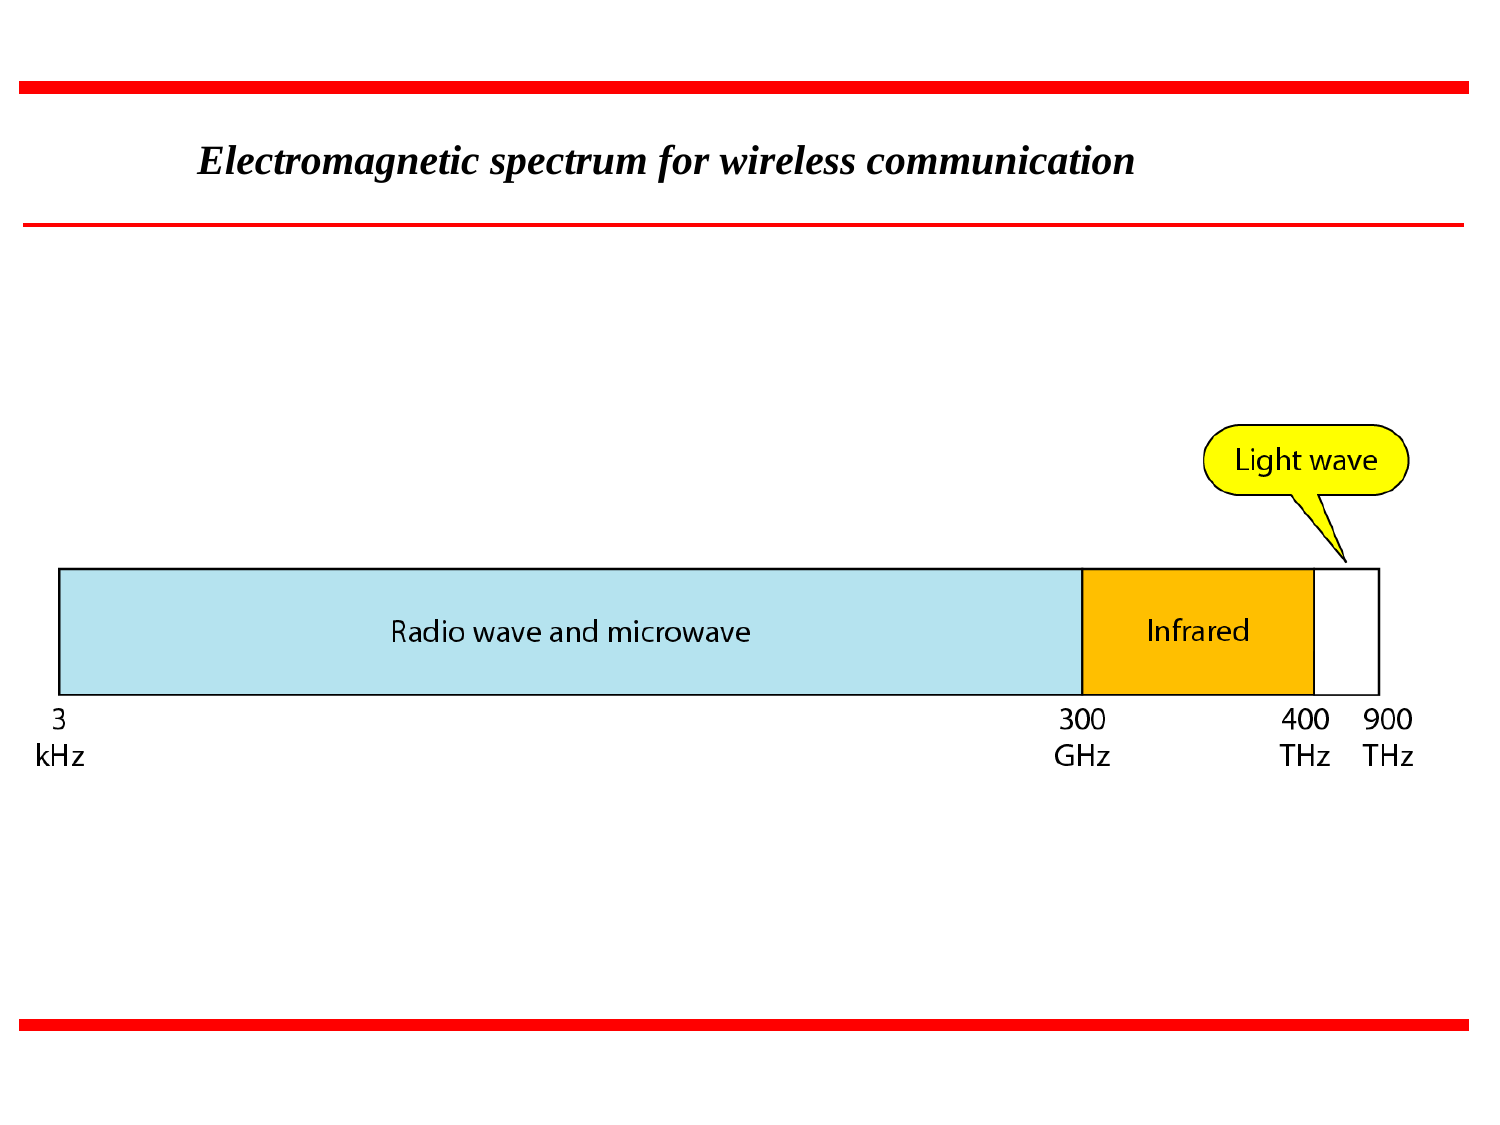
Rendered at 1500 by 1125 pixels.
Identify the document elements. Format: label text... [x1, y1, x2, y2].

picture [34, 424, 1413, 775]
text_box Electromagnetic spectrum for wireless communication [182, 125, 1152, 191]
